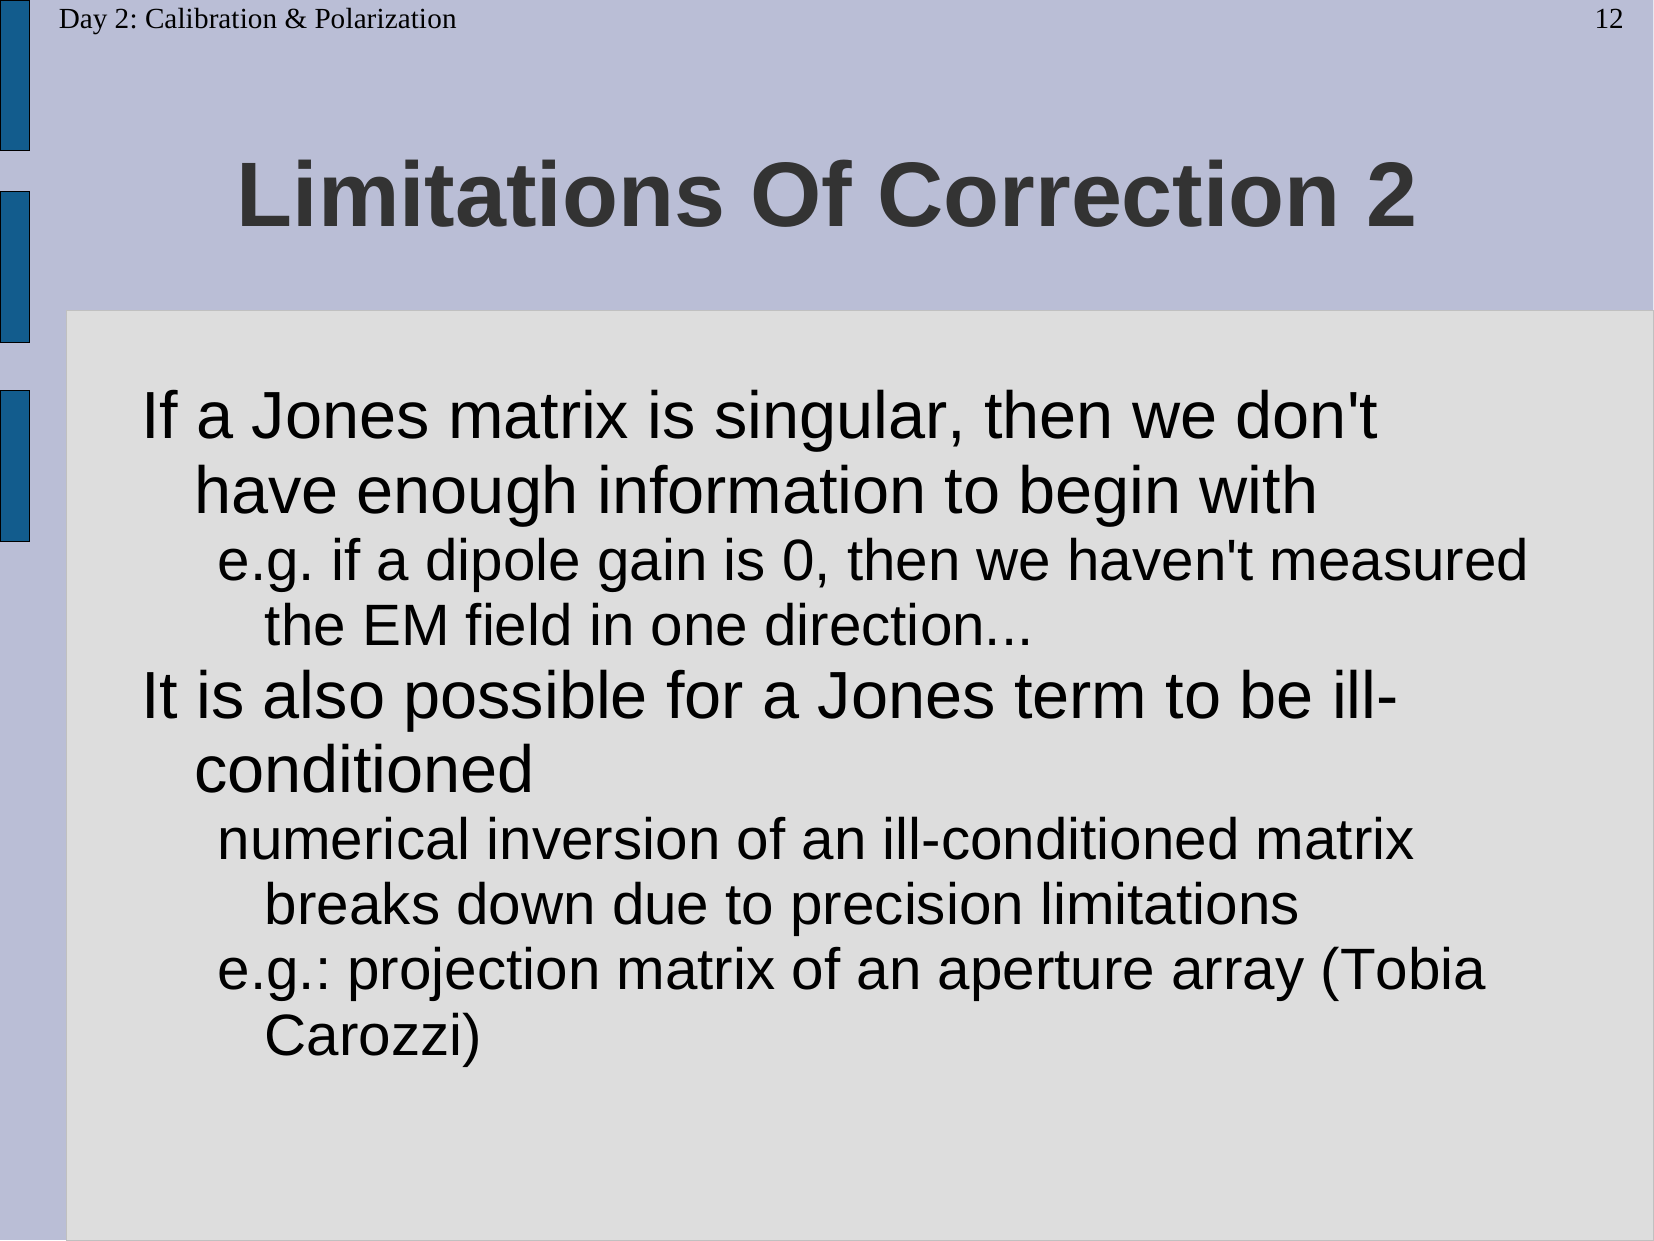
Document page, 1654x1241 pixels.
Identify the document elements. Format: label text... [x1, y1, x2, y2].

list If a Jones matrix is singular, then we don't have enough information to begin with e.g. if a dipole gain is 0, then we haven't measured the EM field in one direction... It is also possible for a Jones term to be ill-conditioned numerical inversion of an ill-conditioned matrix breaks down due to precision limitations e.g.: projection matrix of an aperture array (Tobia Carozzi) [123, 378, 1536, 1096]
title Limitations Of Correction 2 [121, 91, 1534, 299]
